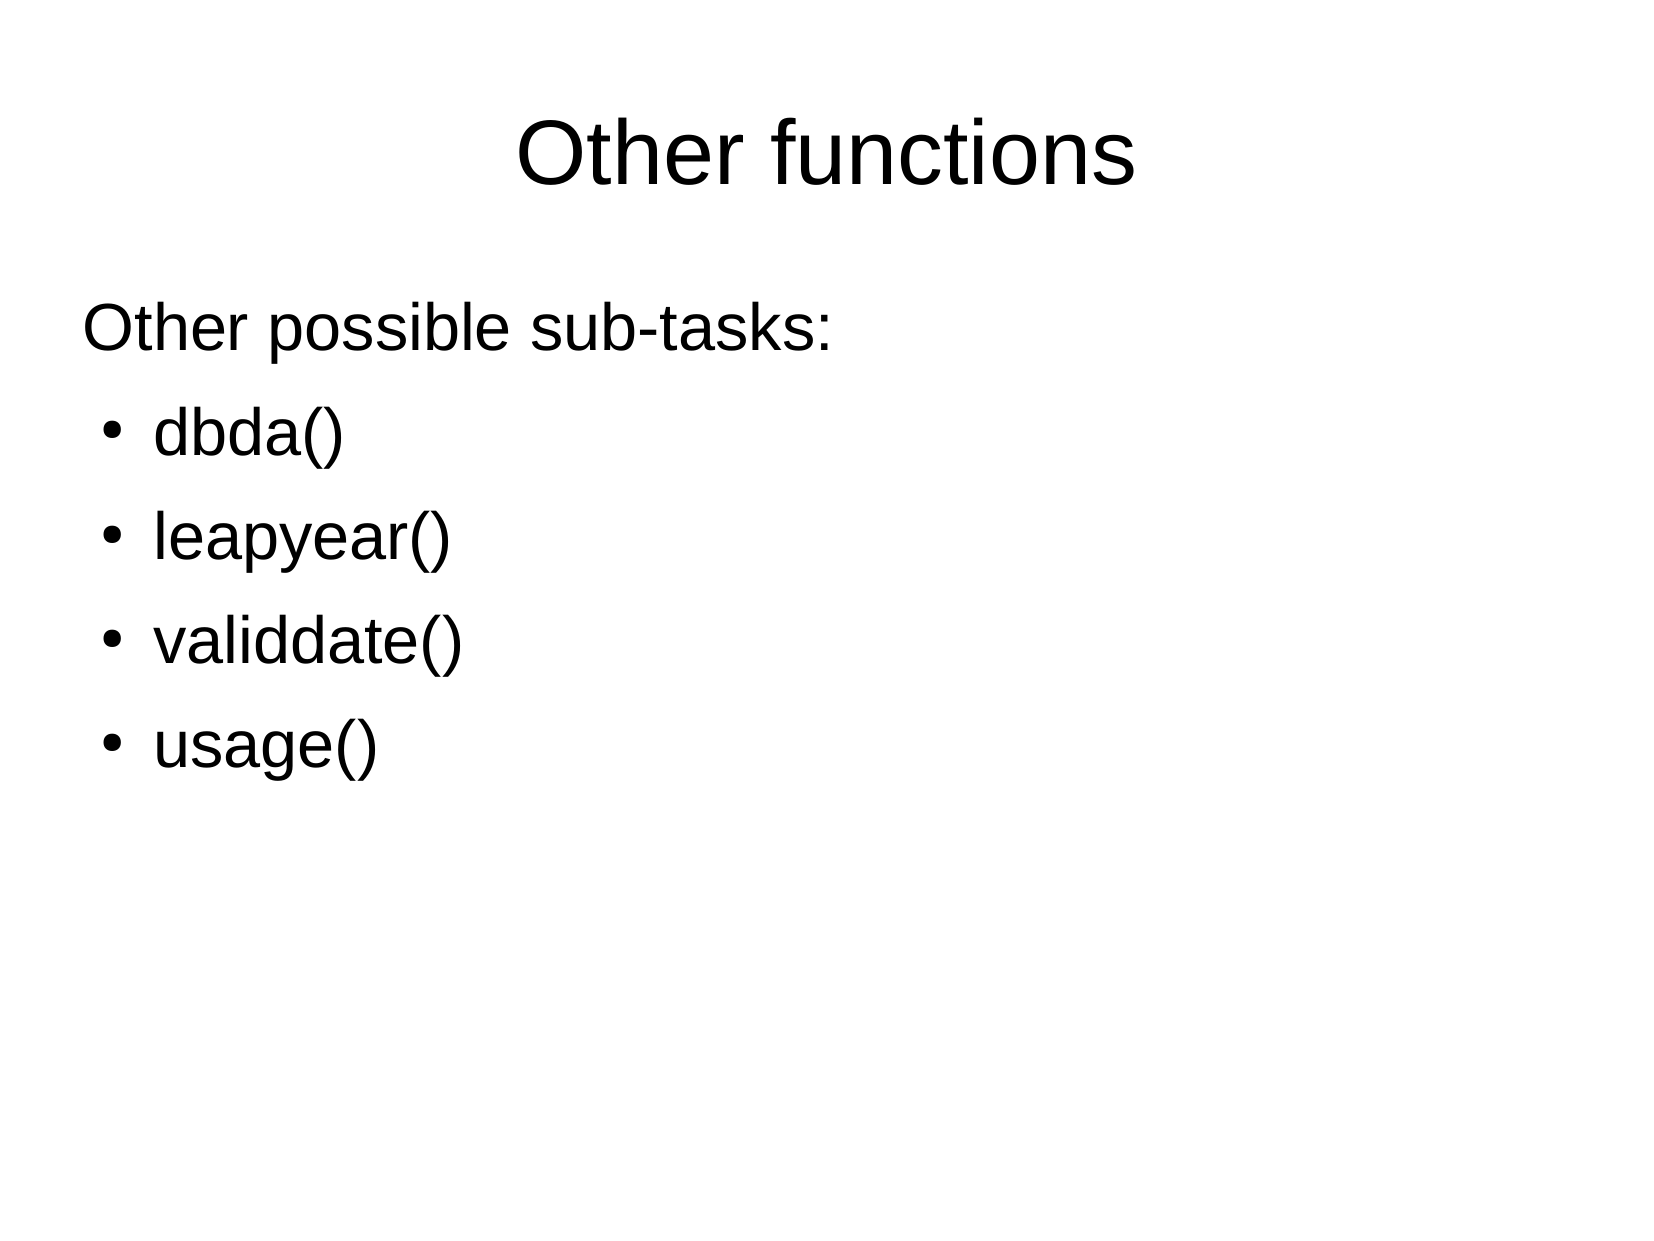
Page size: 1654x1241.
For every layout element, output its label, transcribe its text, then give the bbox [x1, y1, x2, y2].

title Other functions [82, 49, 1571, 257]
list Other possible sub-tasks: dbda() leapyear() validdate() usage() [82, 290, 1571, 1010]
